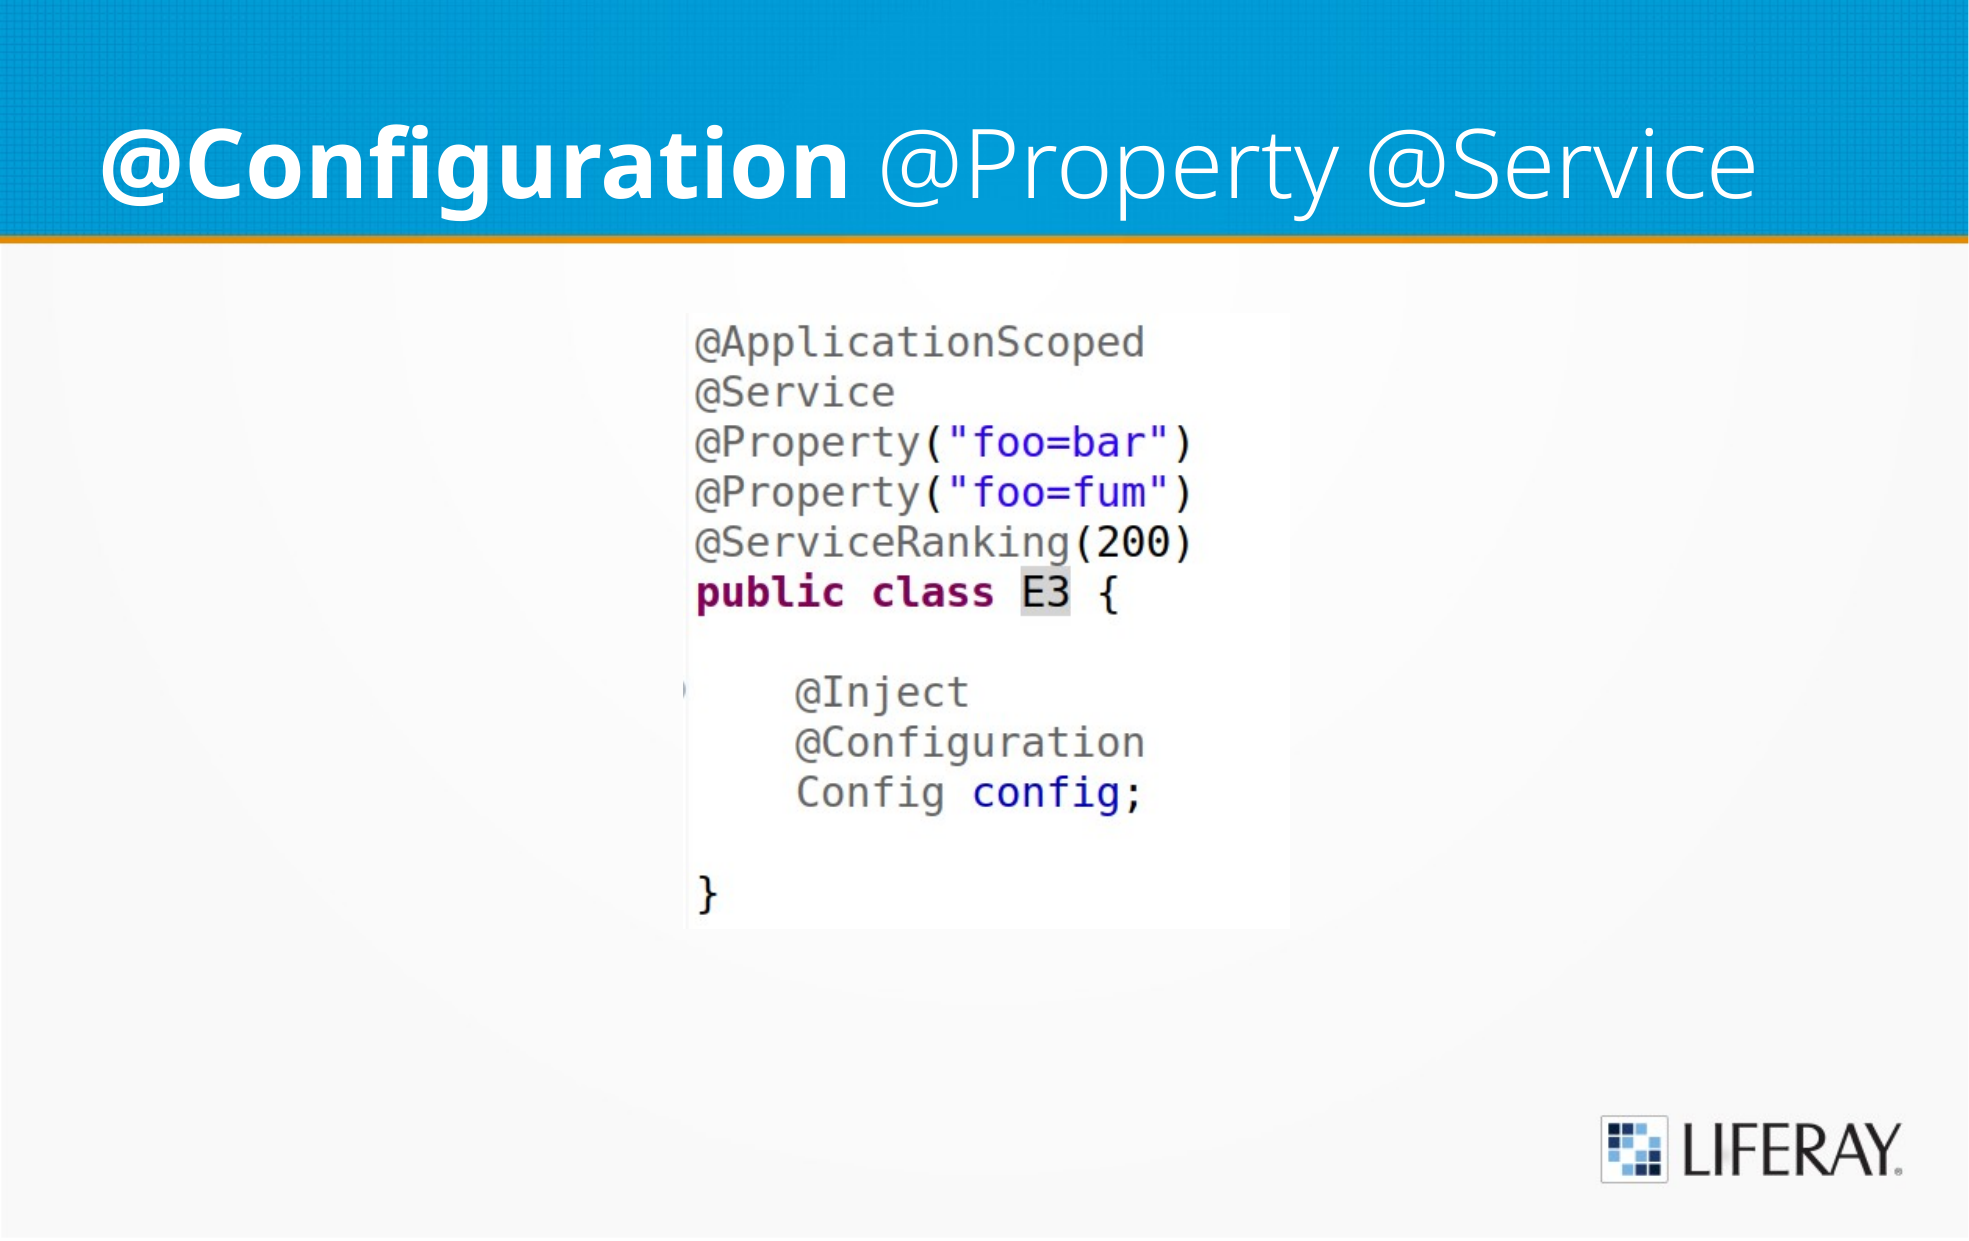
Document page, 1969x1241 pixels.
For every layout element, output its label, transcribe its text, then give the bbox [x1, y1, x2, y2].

title @Configuration @Property @Service [98, 19, 1870, 227]
picture [0, 233, 1969, 1241]
